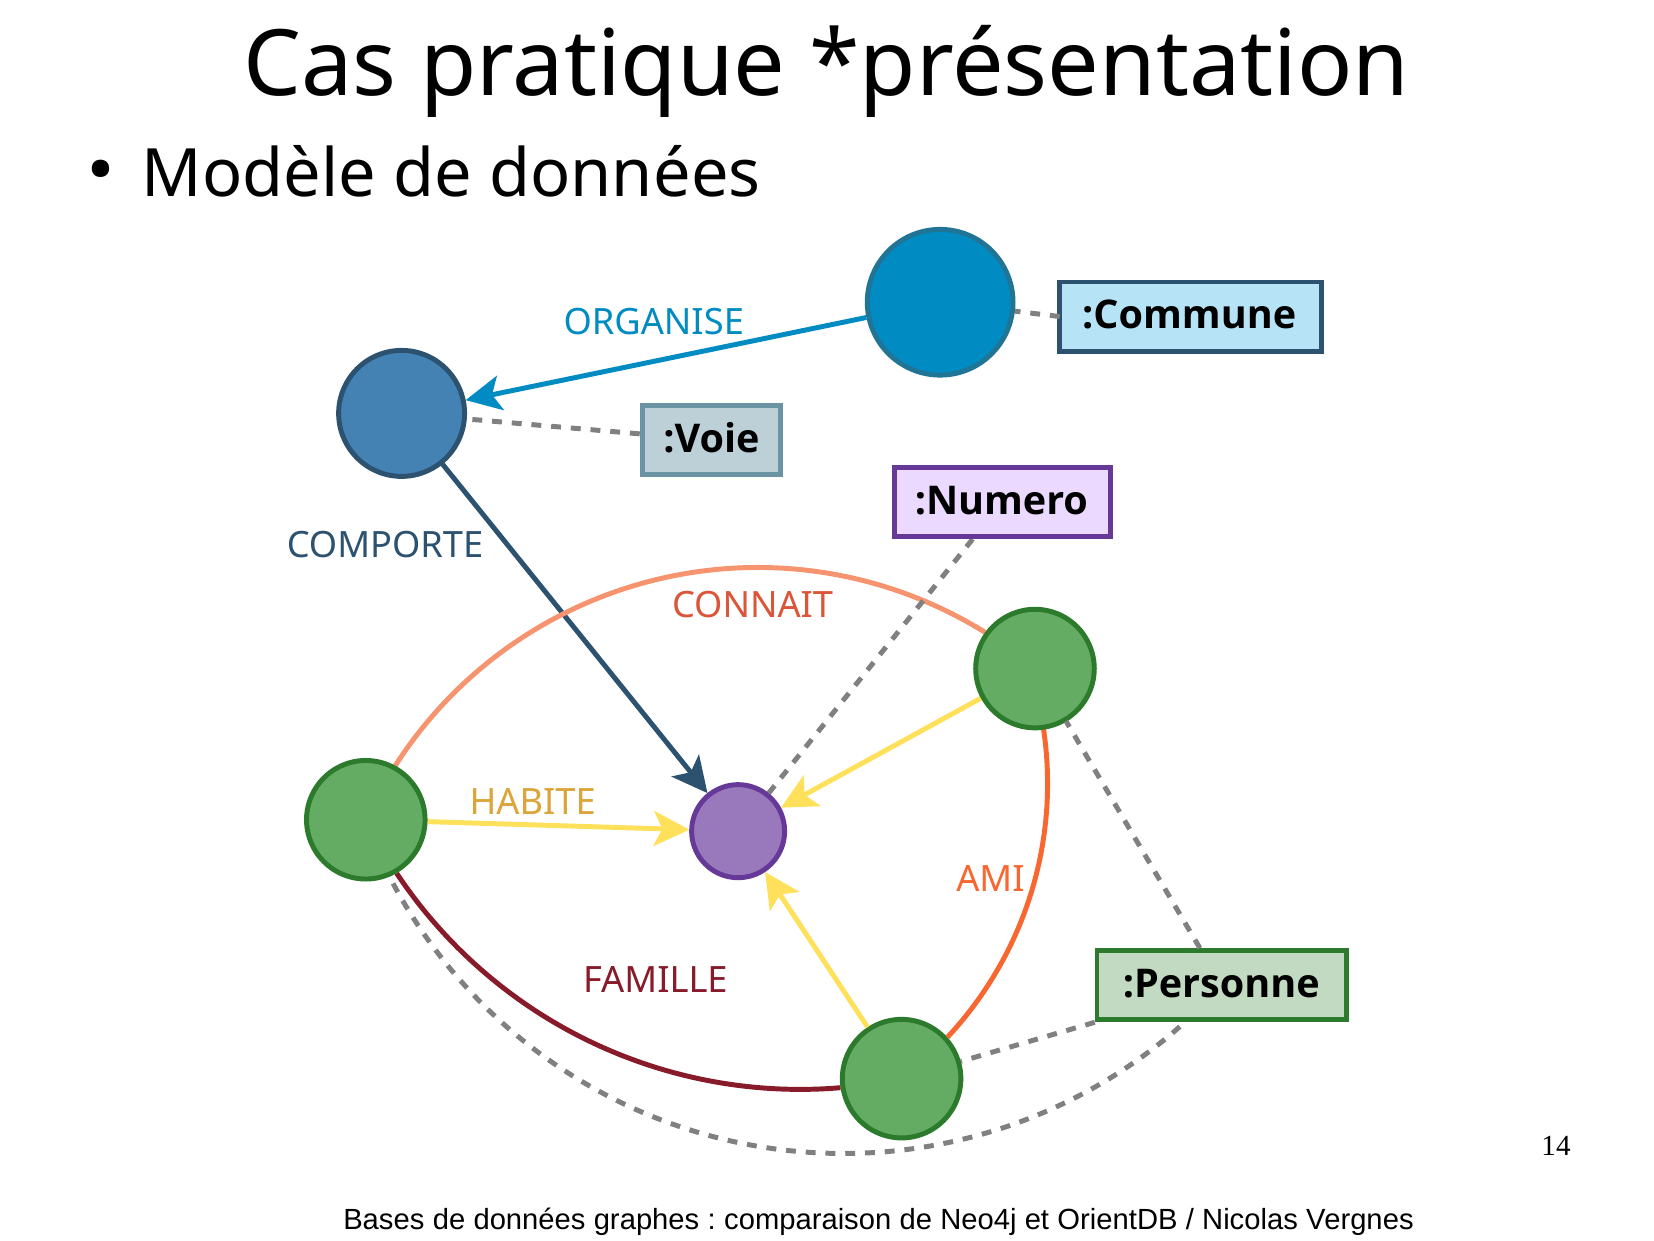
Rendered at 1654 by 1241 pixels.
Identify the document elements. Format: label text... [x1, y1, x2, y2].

list Modèle de données [70, 124, 1560, 225]
title Cas pratique *présentation [82, 6, 1571, 114]
picture [279, 224, 1359, 1156]
text_box Bases de données graphes : comparaison de Neo4j et OrientDB / Nicolas Vergnes [328, 1195, 1432, 1241]
